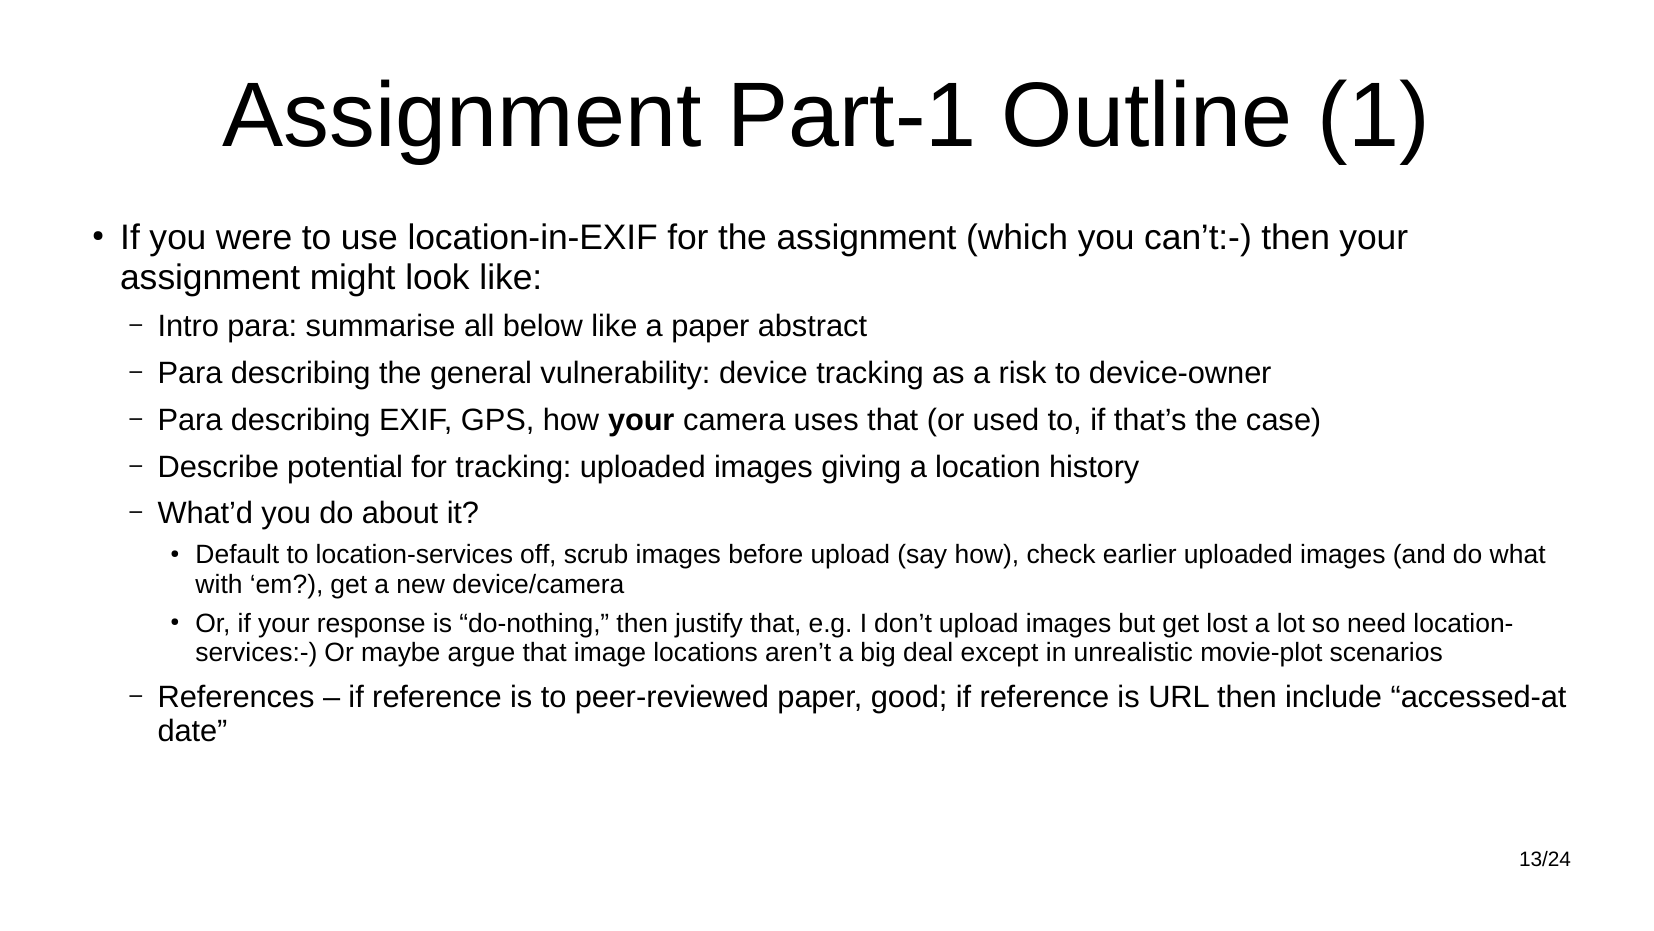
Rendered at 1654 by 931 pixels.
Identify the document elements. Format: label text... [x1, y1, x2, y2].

title Assignment Part-1 Outline (1) [82, 37, 1571, 193]
list If you were to use location-in-EXIF for the assignment (which you can’t:-) then your assignment might look like: Intro para: summarise all below like a paper abstract Para describing the general vulnerability: device tracking as a risk to device-owner Para describing EXIF, GPS, how your camera uses that (or used to, if that’s the case) Describe potential for tracking: uploaded images giving a location history What’d you do about it? Default to location-services off, scrub images before upload (say how), check earlier uploaded images (and do what with ‘em?), get a new device/camera Or, if your response is “do-nothing,” then justify that, e.g. I don’t upload images but get lost a lot so need location-services:-) Or maybe argue that image locations aren’t a big deal except in unrealistic movie-plot scenarios References – if reference is to peer-reviewed paper, good; if reference is URL then include “accessed-at date” [82, 217, 1571, 758]
